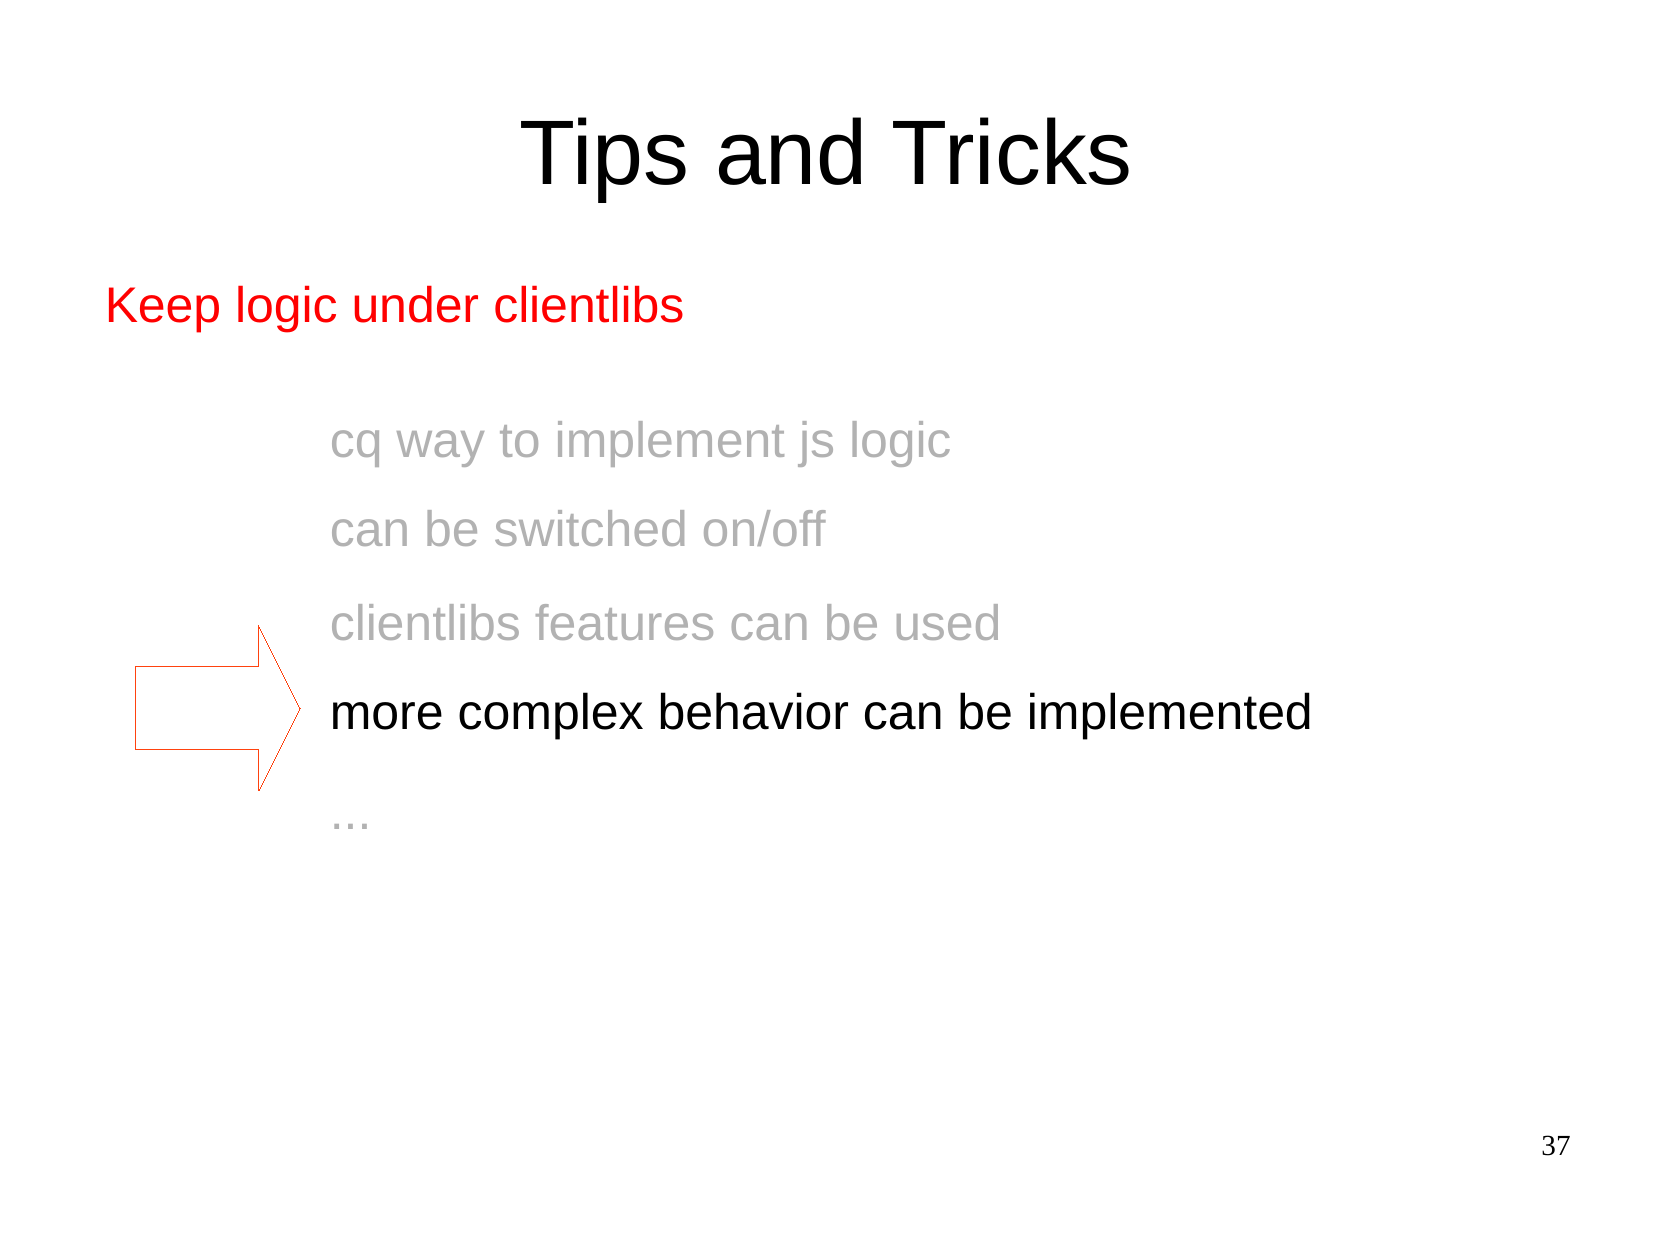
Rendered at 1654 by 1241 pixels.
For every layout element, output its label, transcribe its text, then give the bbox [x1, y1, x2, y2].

text_box cq way to implement js logic [315, 405, 967, 477]
text_box Keep logic under clientlibs [90, 270, 1576, 342]
text_box clientlibs features can be used [315, 588, 1017, 660]
title Tips and Tricks [82, 49, 1571, 257]
text_box can be switched on/off [315, 493, 842, 565]
text_box ... [315, 777, 387, 849]
text_box more complex behavior can be implemented [315, 676, 1329, 748]
